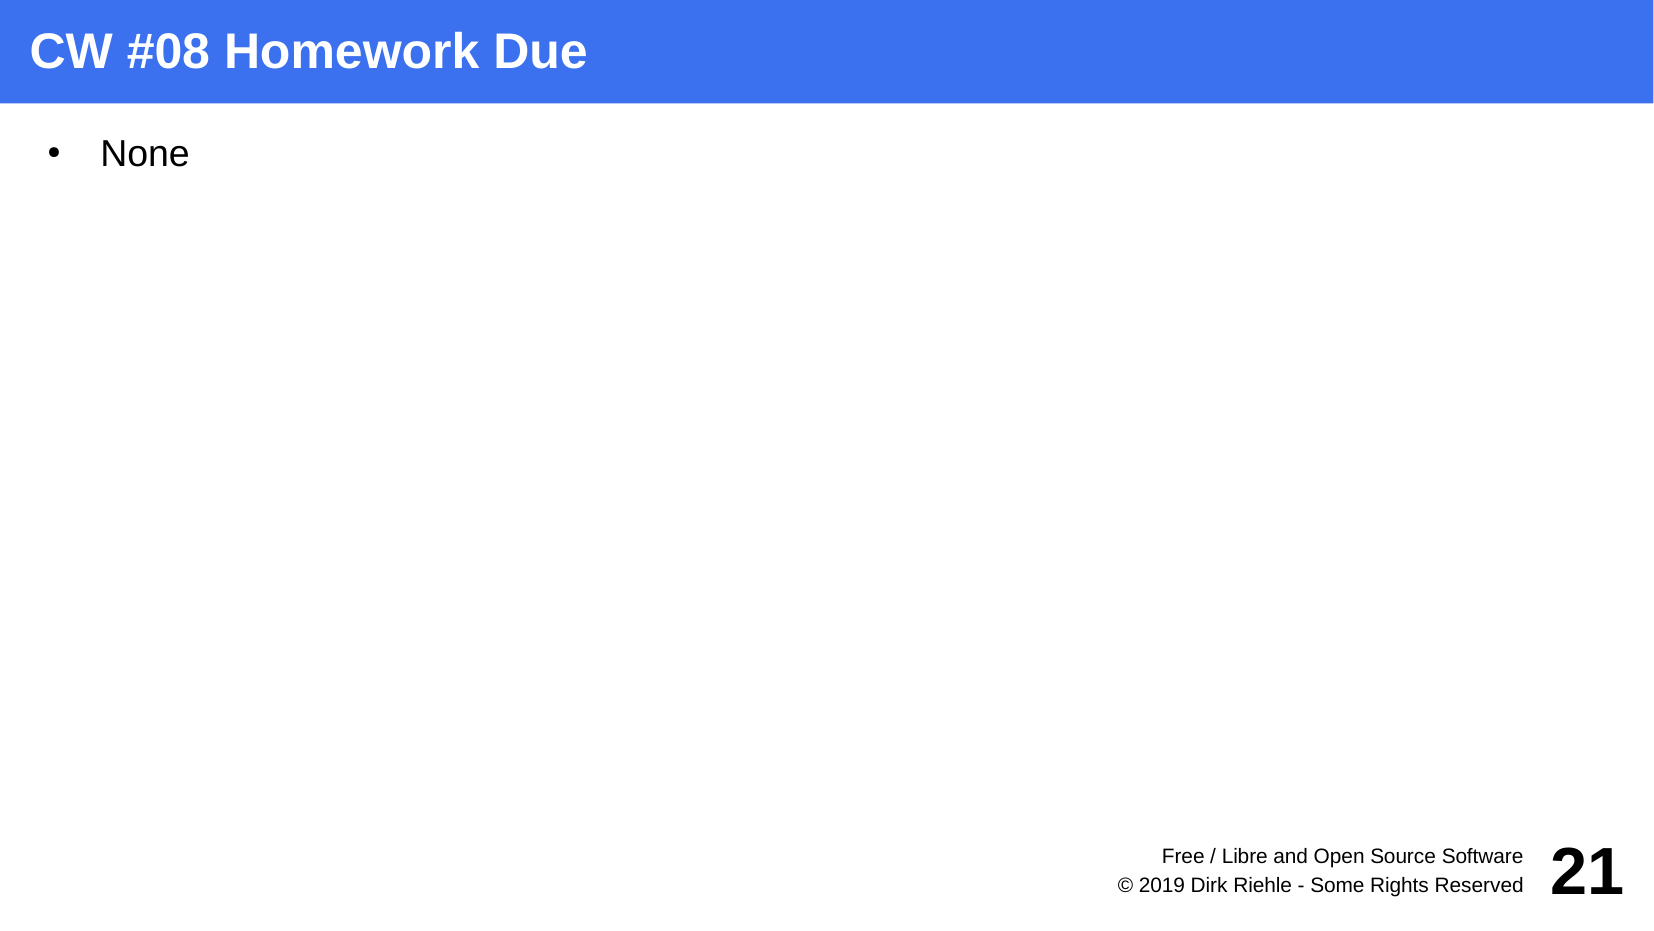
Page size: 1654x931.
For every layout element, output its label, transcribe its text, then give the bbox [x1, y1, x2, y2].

list None [29, 132, 1625, 813]
title CW #08 Homework Due [0, 0, 1654, 104]
